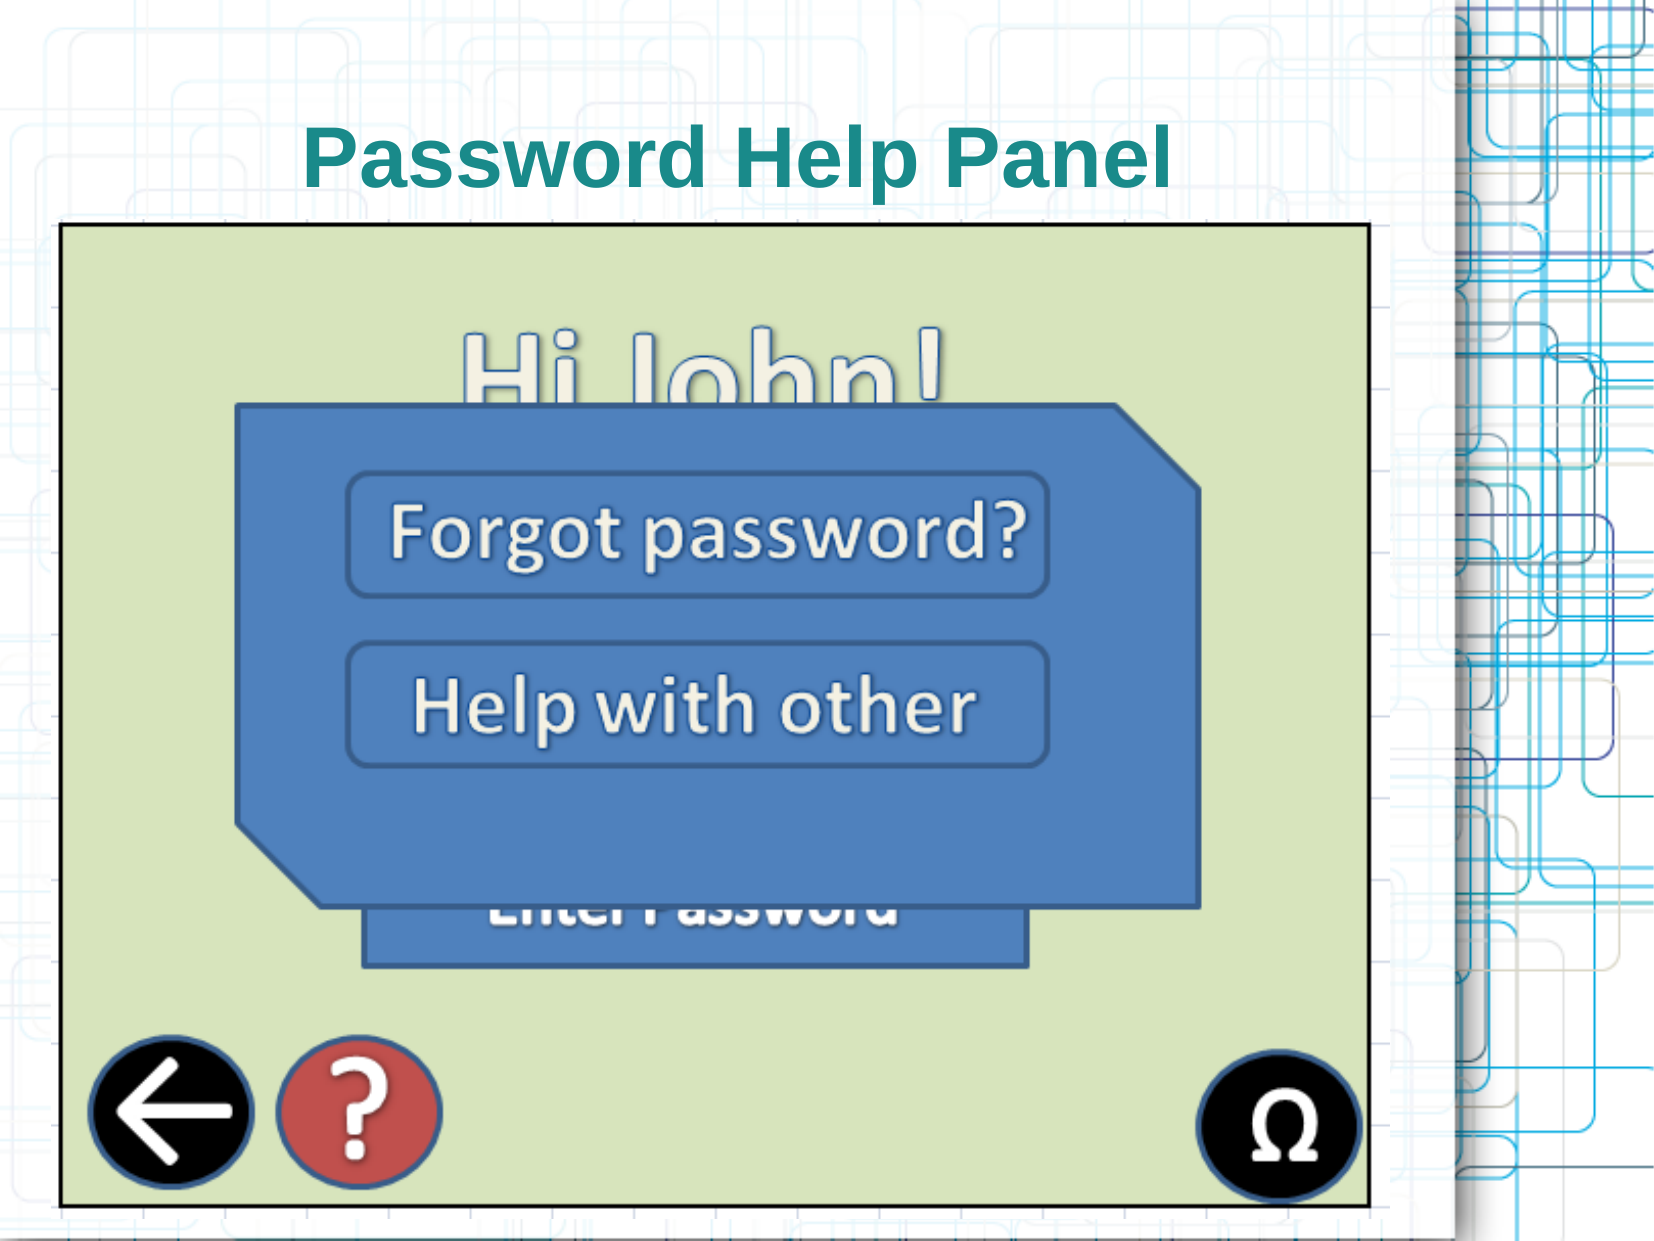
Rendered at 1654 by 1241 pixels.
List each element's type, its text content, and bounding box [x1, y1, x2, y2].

title Password Help Panel [59, 49, 1418, 257]
picture [51, 220, 1390, 1219]
